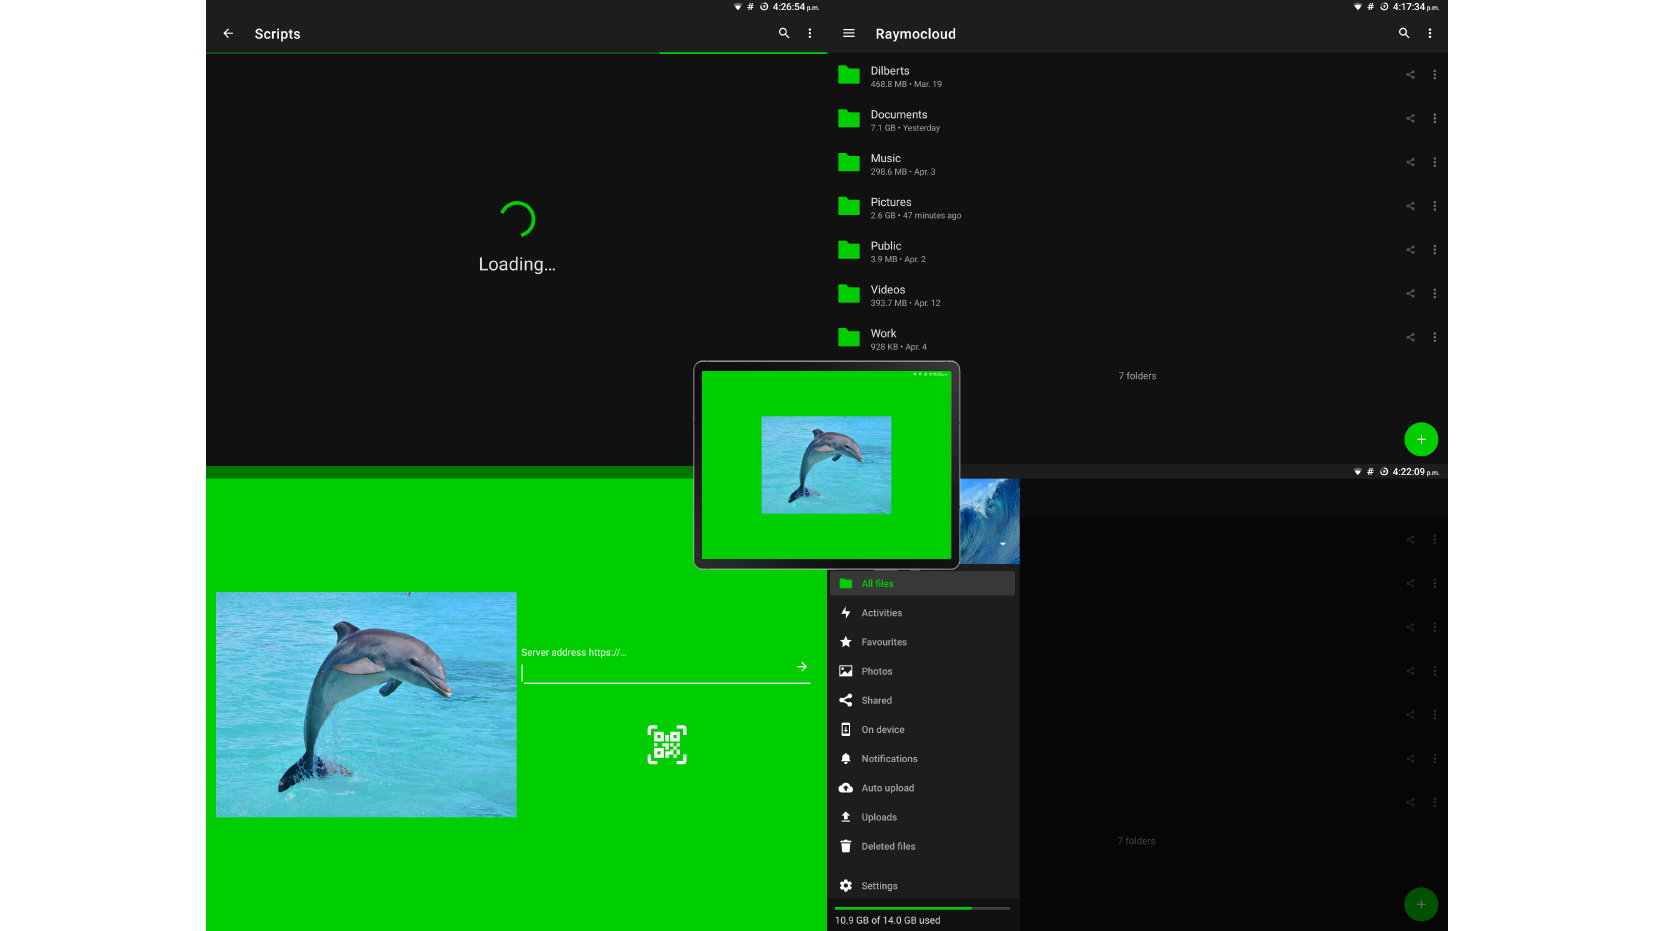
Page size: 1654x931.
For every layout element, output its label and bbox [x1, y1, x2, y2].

picture [206, 0, 1448, 931]
